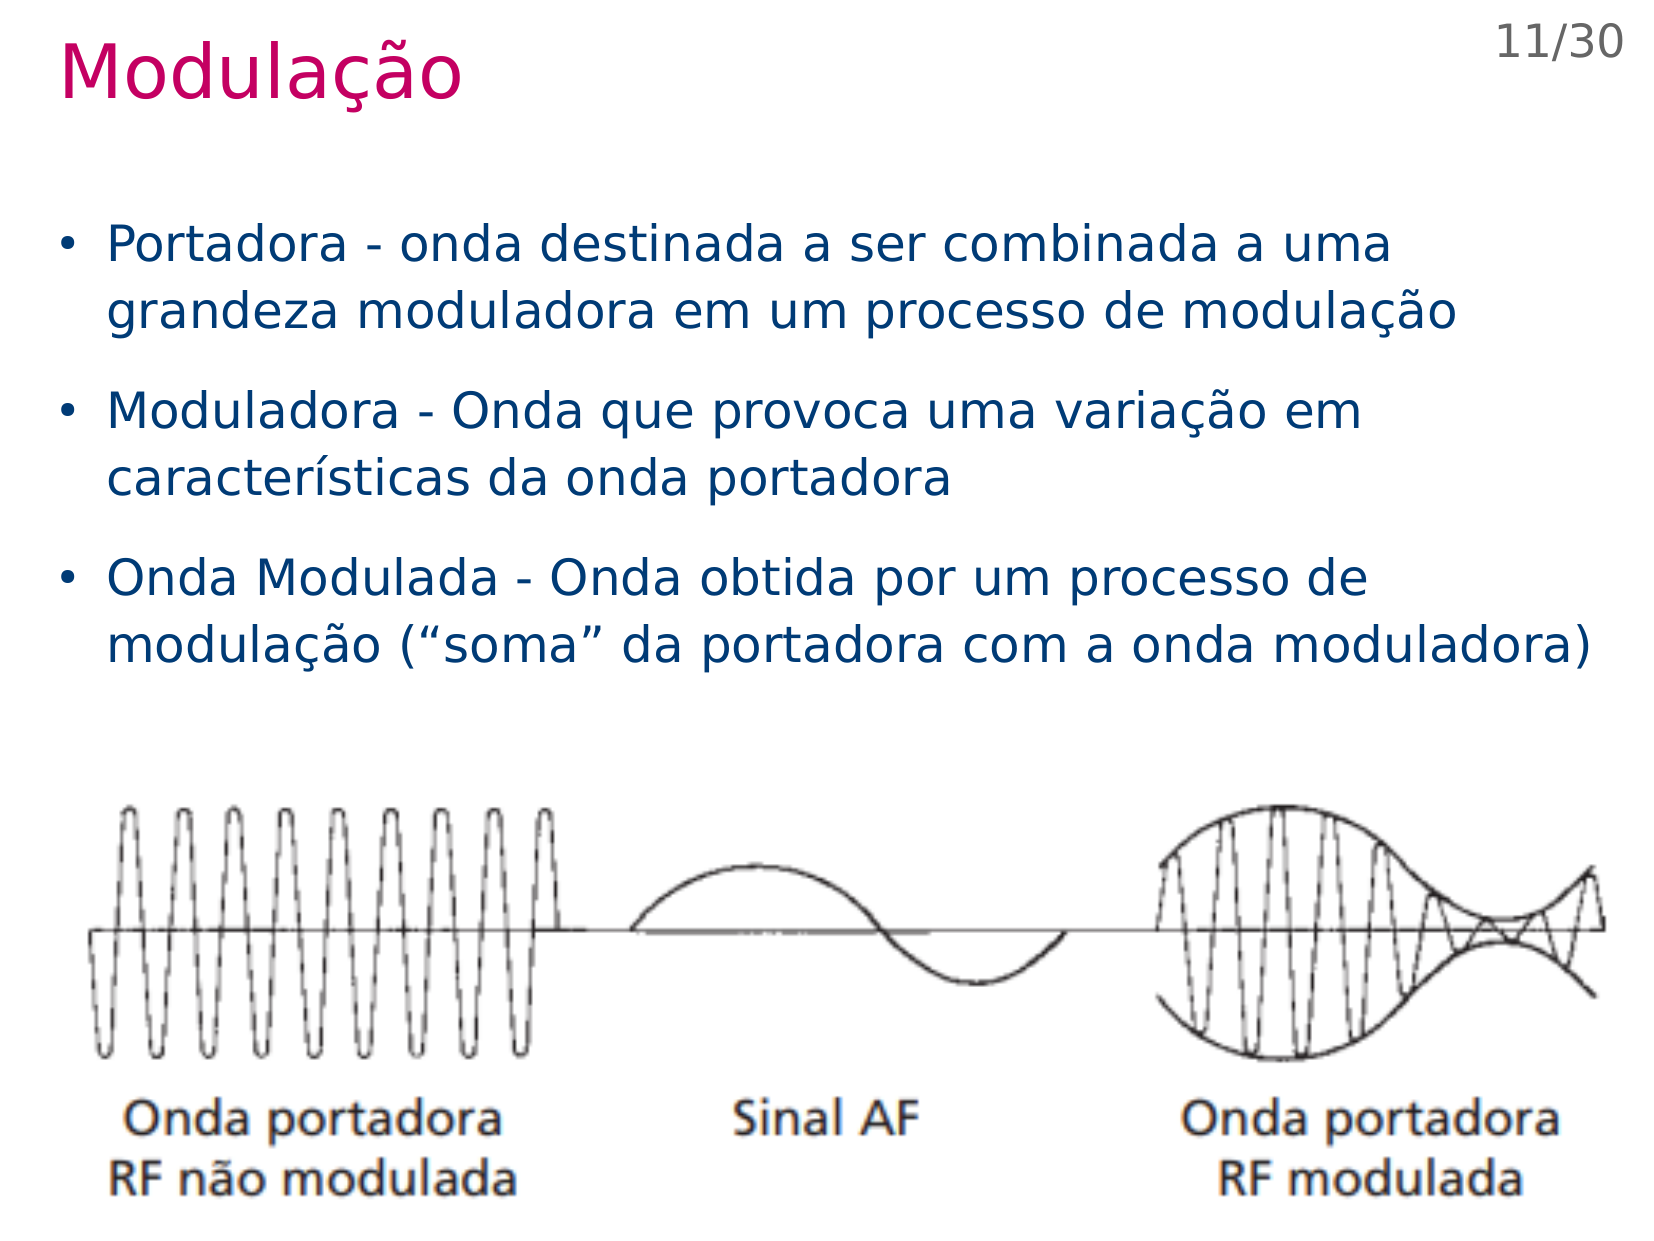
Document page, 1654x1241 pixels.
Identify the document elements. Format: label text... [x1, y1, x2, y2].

list Portadora - onda destinada a ser combinada a uma grandeza moduladora em um processo de modulação Moduladora - Onda que provoca uma variação em características da onda portadora Onda Modulada - Onda obtida por um processo de modulação (“soma” da portadora com a onda moduladora) [59, 206, 1625, 698]
title Modulação [59, 29, 1625, 206]
picture [4, 698, 1654, 1241]
